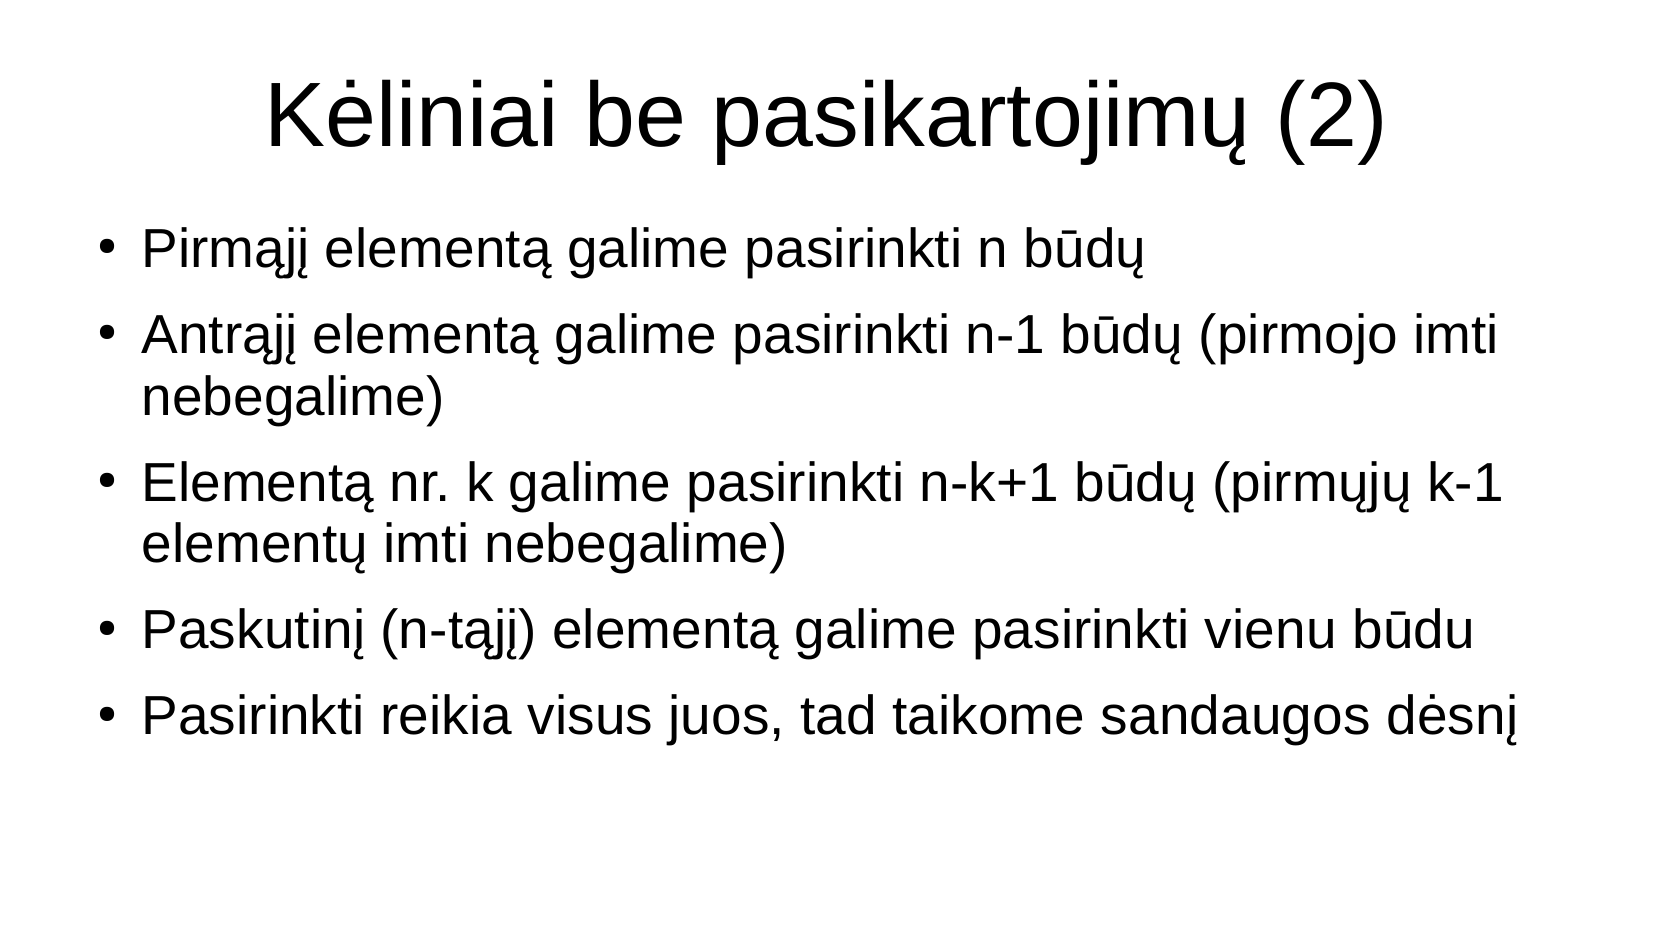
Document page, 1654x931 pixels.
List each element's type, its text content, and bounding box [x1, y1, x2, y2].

list Pirmąjį elementą galime pasirinkti n būdų Antrąjį elementą galime pasirinkti n-1 būdų (pirmojo imti nebegalime) Elementą nr. k galime pasirinkti n-k+1 būdų (pirmųjų k-1 elementų imti nebegalime) Paskutinį (n-tąjį) elementą galime pasirinkti vienu būdu Pasirinkti reikia visus juos, tad taikome sandaugos dėsnį [82, 217, 1571, 757]
title Kėliniai be pasikartojimų (2) [82, 36, 1571, 193]
